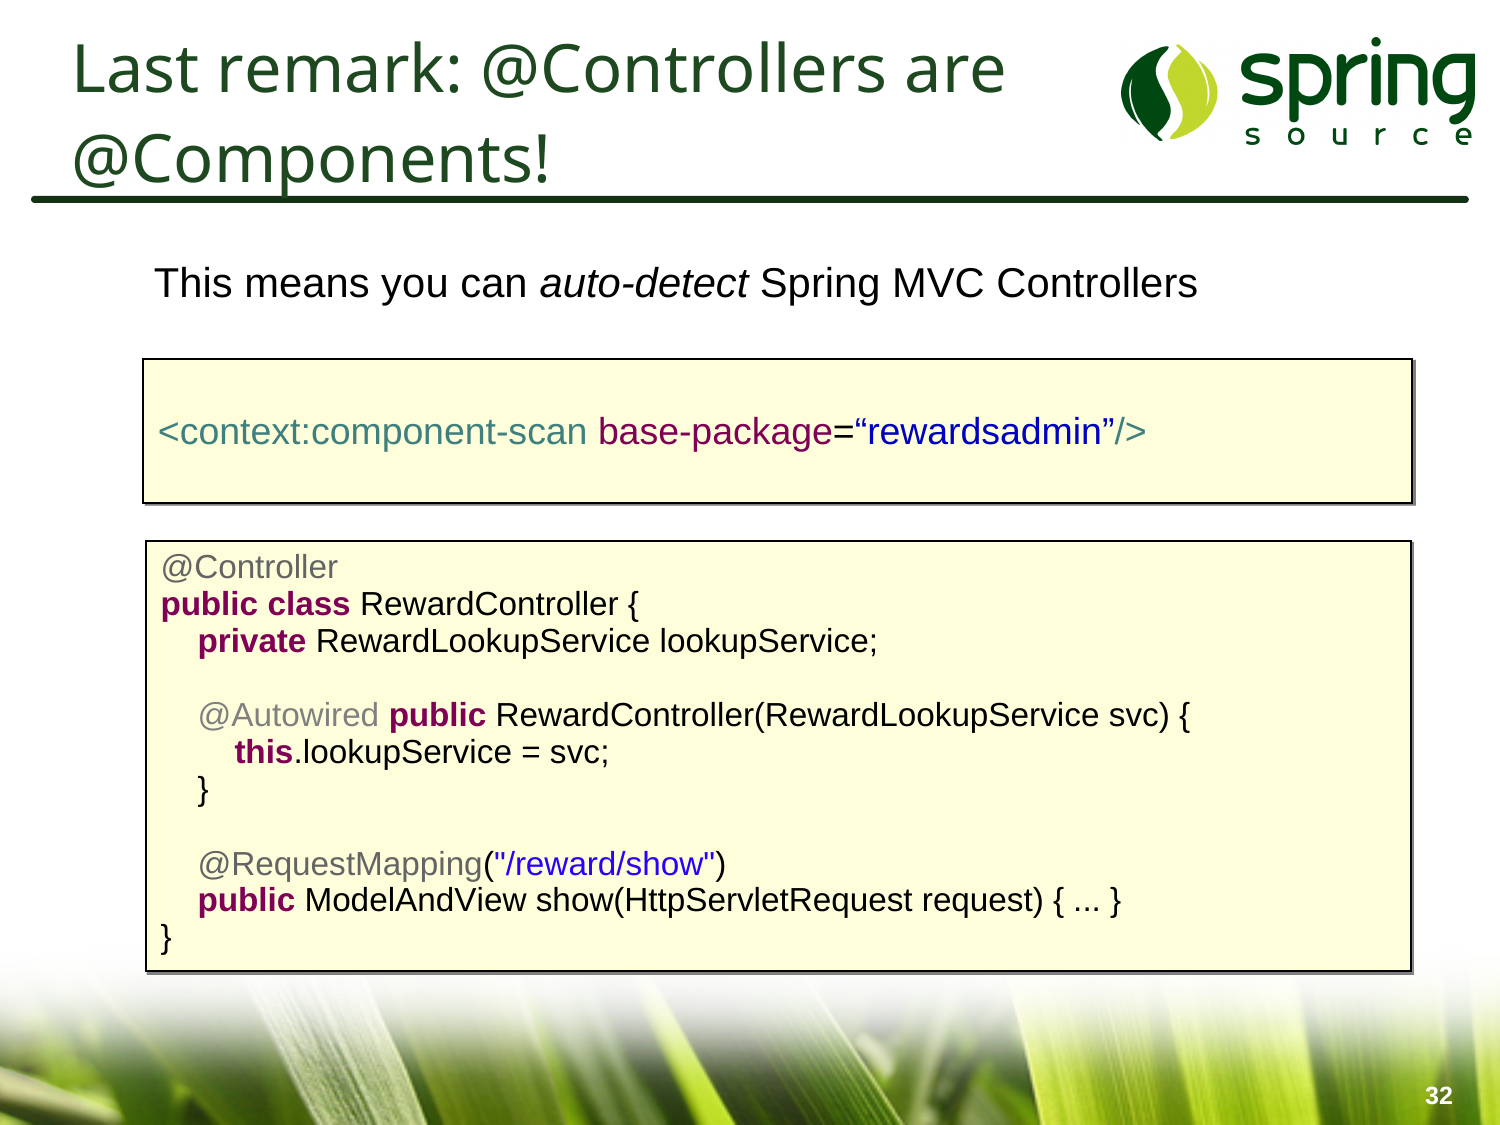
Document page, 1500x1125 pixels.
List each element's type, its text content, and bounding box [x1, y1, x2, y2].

text_box This means you can auto-detect Spring MVC Controllers [127, 251, 1214, 314]
title Last remark: @Controllers are @Components! [56, 13, 1089, 191]
picture [1121, 37, 1475, 145]
text_box @Controller public class RewardController { private RewardLookupService lookupService; @Autowired public RewardController(RewardLookupService svc) { this.lookupService = svc; } @RequestMapping("/reward/show") public ModelAndView show(HttpServletRequest request) { ... } } [145, 541, 1411, 972]
picture [0, 944, 1500, 1125]
text_box <context:component-scan base-package=“rewardsadmin”/> [143, 359, 1413, 503]
